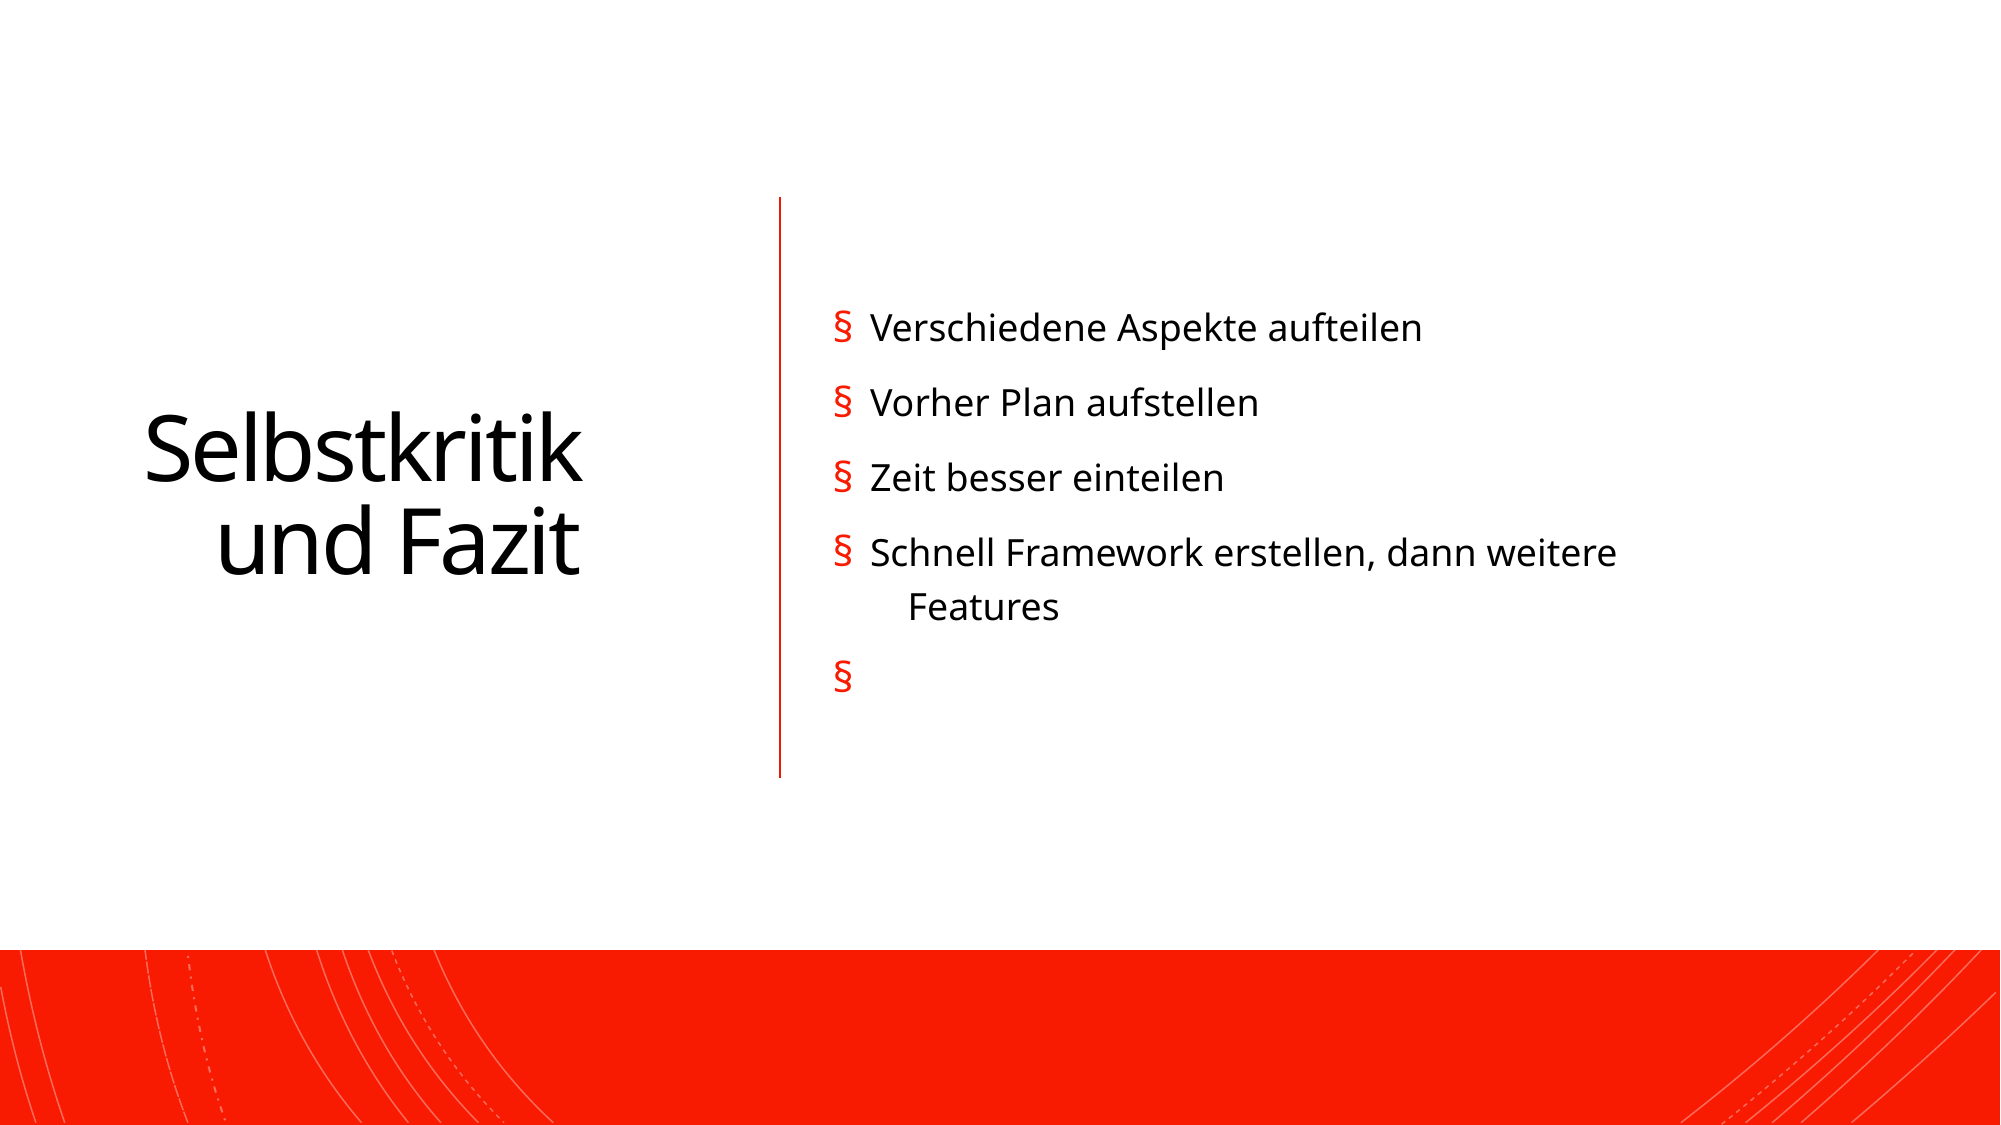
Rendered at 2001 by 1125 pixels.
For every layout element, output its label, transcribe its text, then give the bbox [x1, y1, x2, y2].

list Verschiedene Aspekte aufteilen Vorher Plan aufstellen Zeit besser einteilen Schnell Framework erstellen, dann weitere Features [817, 157, 1722, 842]
text_box [0, 0, 2000, 1125]
title Selbstkritik und Fazit [105, 157, 741, 842]
